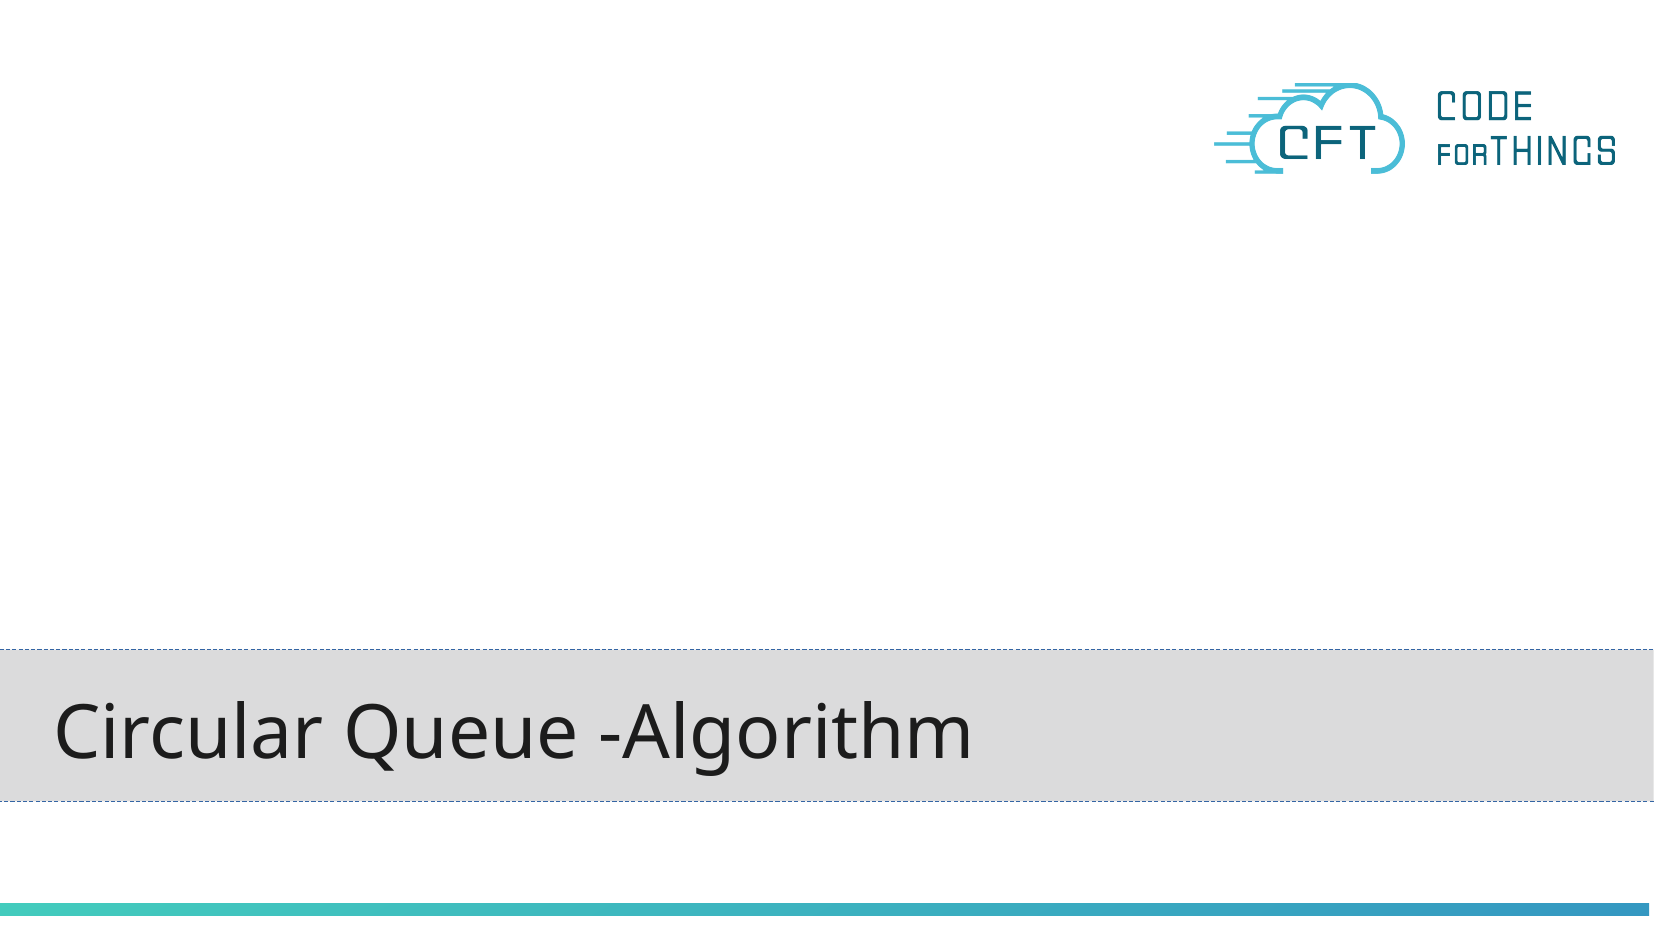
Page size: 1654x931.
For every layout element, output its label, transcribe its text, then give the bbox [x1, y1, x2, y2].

picture [1214, 83, 1615, 174]
title Circular Queue -Algorithm [53, 651, 1542, 807]
